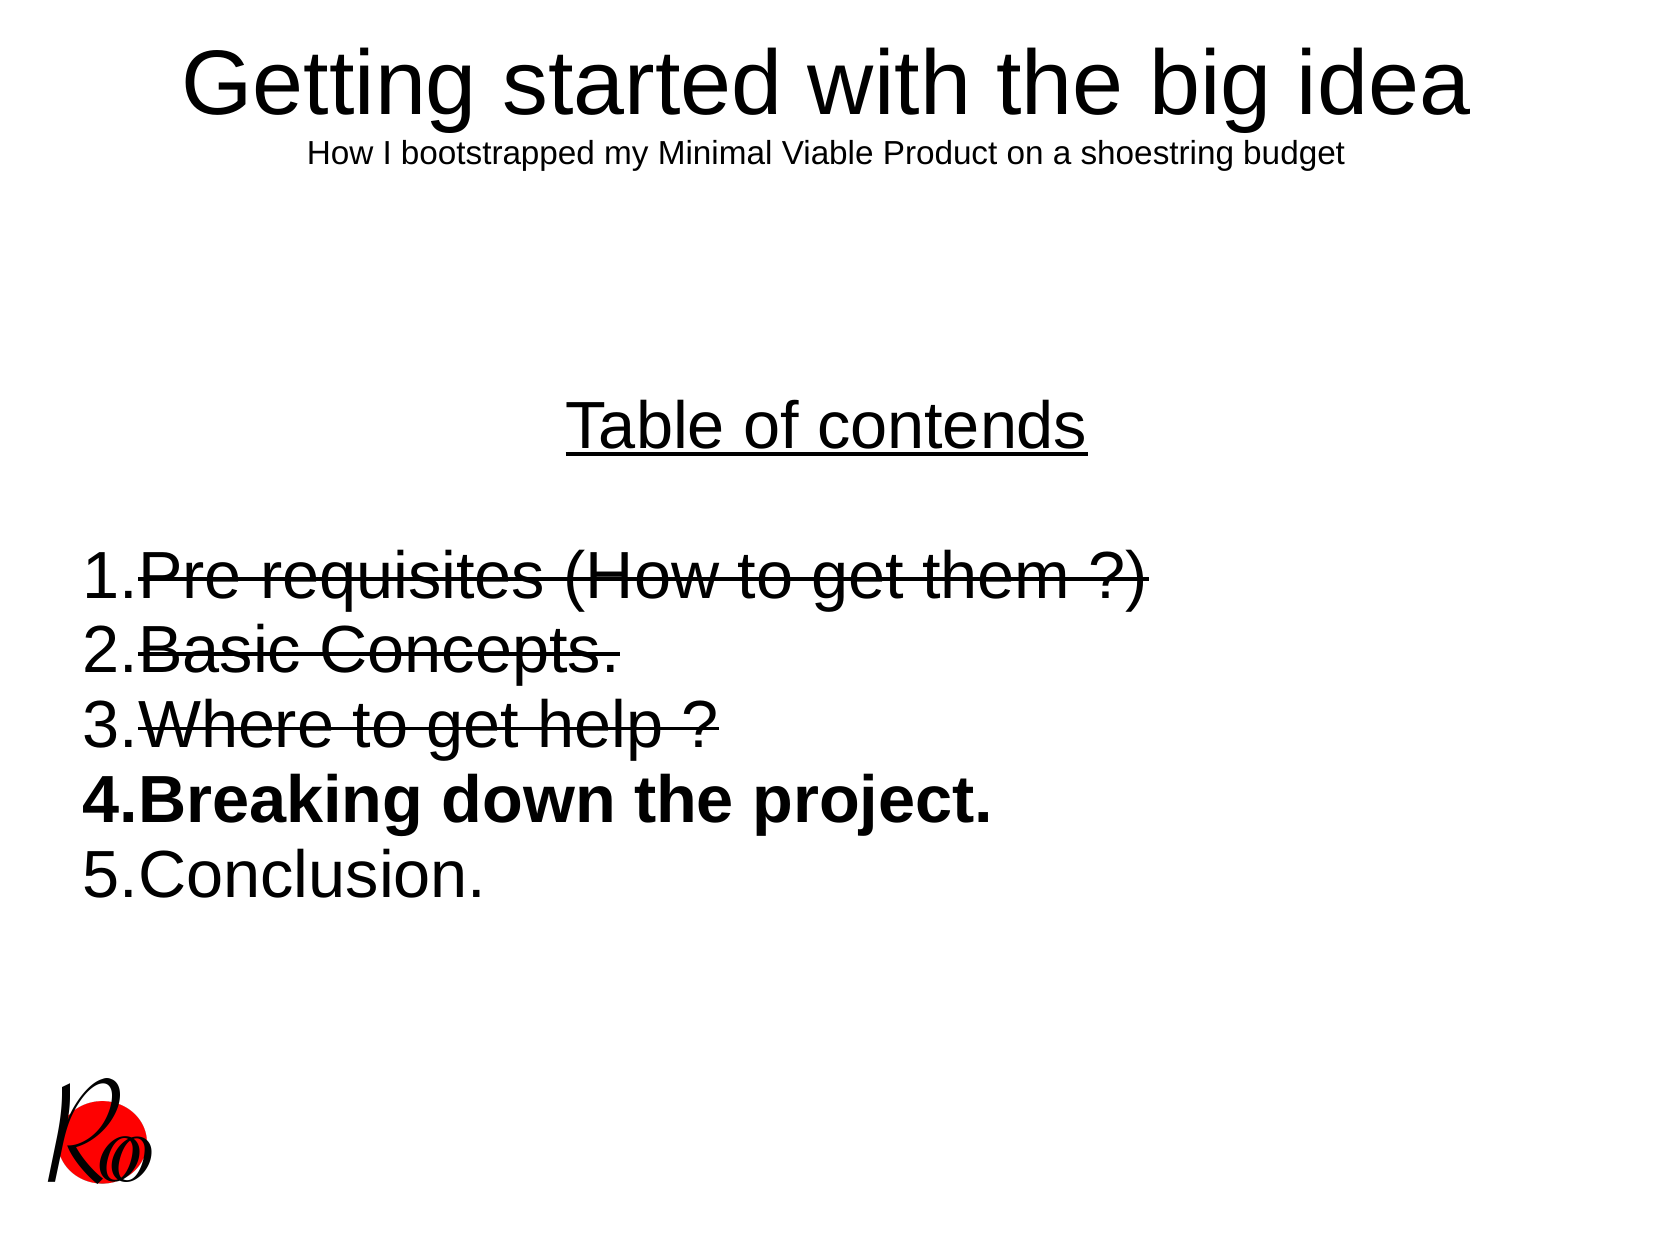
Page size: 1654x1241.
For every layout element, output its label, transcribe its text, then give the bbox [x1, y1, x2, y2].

title Getting started with the big idea How I bootstrapped my Minimal Viable Product on a shoestring budget [82, 32, 1571, 274]
subtitle Table of contends Pre requisites (How to get them ?) Basic Concepts. Where to get help ? Breaking down the project. Conclusion. [82, 290, 1571, 1010]
picture [45, 1078, 152, 1186]
